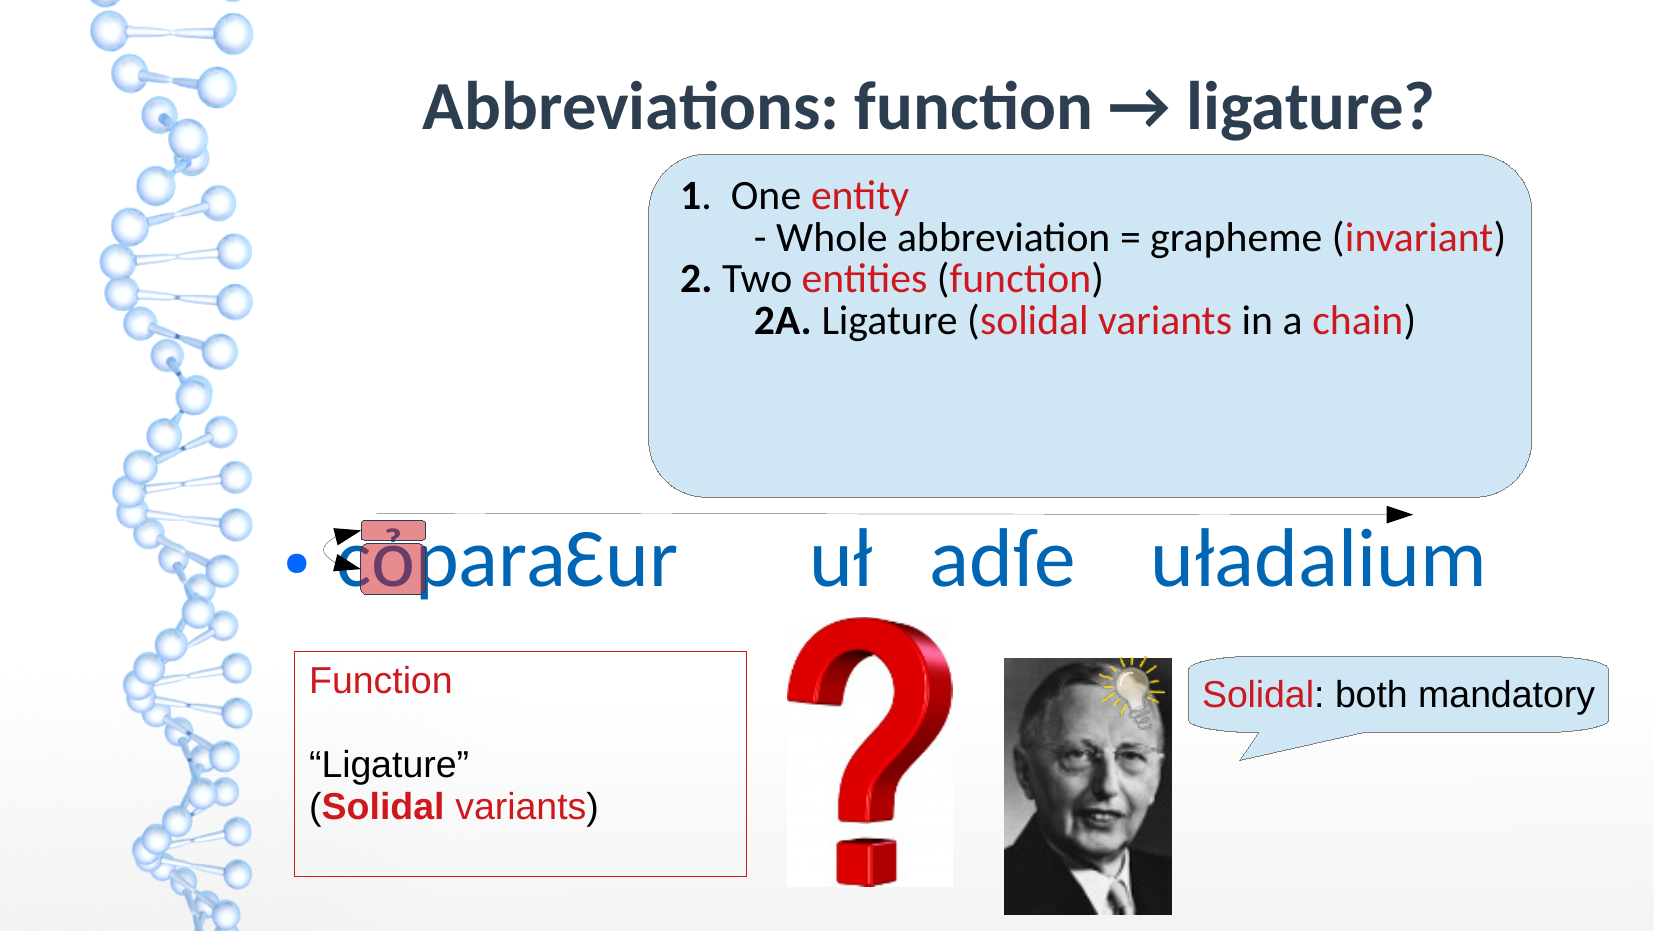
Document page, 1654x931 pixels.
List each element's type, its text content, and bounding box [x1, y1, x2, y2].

picture [0, 0, 1654, 931]
text_box [360, 543, 426, 595]
text_box 1. One entity - Whole abbreviation = grapheme (invariant) 2. Two entities (function) 2A. Ligature (solidal variants in a chain) [648, 154, 1532, 498]
text_box Solidal: both mandatory [1188, 656, 1609, 761]
text_box [361, 520, 426, 541]
title Abbreviations: function → ligature? [265, 35, 1595, 189]
list cỏparaƐur uł adſe uładalium [265, 523, 1629, 615]
text_box Function “Ligature” (Solidal variants) [294, 651, 747, 877]
